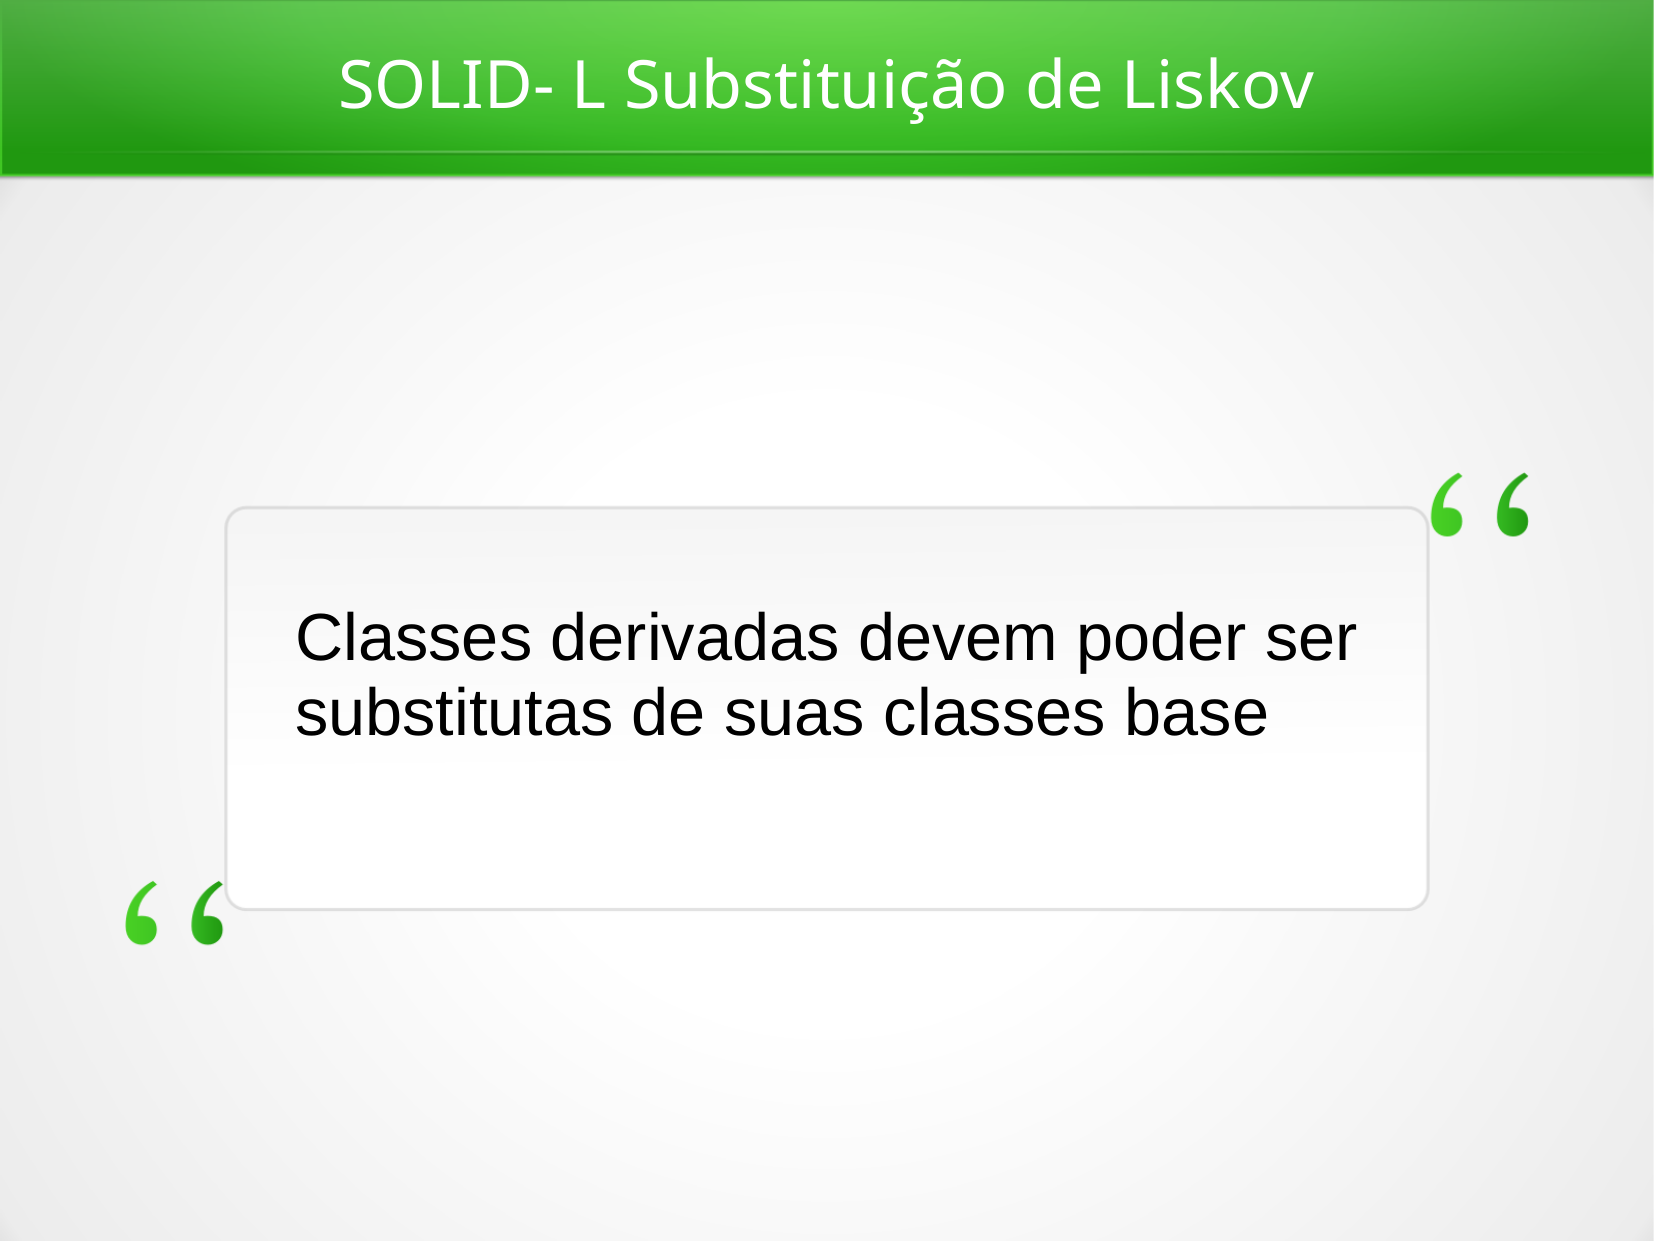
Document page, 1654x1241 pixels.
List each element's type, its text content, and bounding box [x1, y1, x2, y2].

list Classes derivadas devem poder ser substitutas de suas classes base [224, 496, 1406, 910]
title SOLID- L Substituição de Liskov [82, 11, 1571, 154]
picture [0, 0, 1654, 1241]
